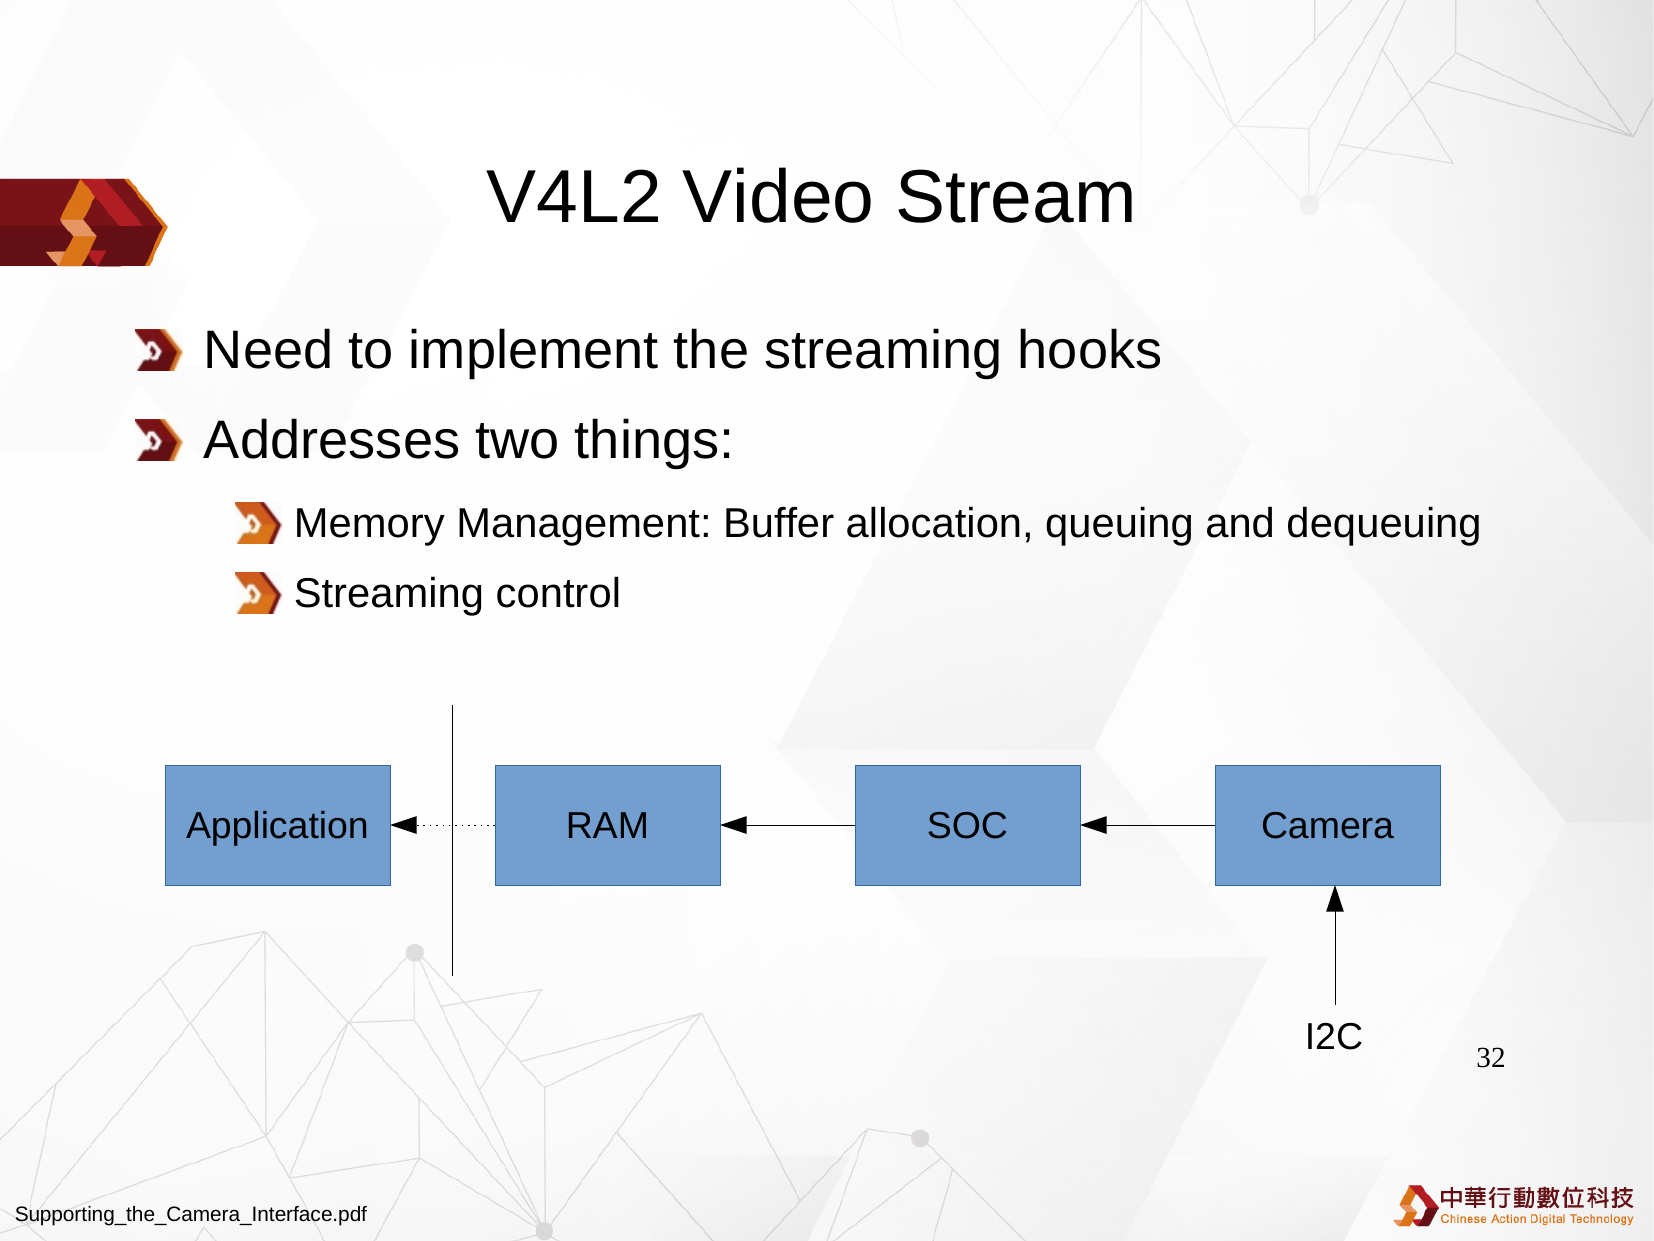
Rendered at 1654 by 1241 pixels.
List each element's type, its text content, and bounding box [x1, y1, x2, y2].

picture [0, 0, 1654, 1241]
text_box Camera [1215, 765, 1441, 886]
text_box Supporting_the_Camera_Interface.pdf [0, 1195, 406, 1241]
list Need to implement the streaming hooks Addresses two things: Memory Management: Buffer allocation, queuing and dequeuing Streaming control [118, 319, 1571, 1040]
text_box SOC [855, 765, 1081, 886]
text_box RAM [495, 765, 721, 886]
text_box Application [165, 765, 391, 886]
title V4L2 Video Stream [118, 112, 1506, 281]
text_box I2C [1290, 1008, 1396, 1066]
